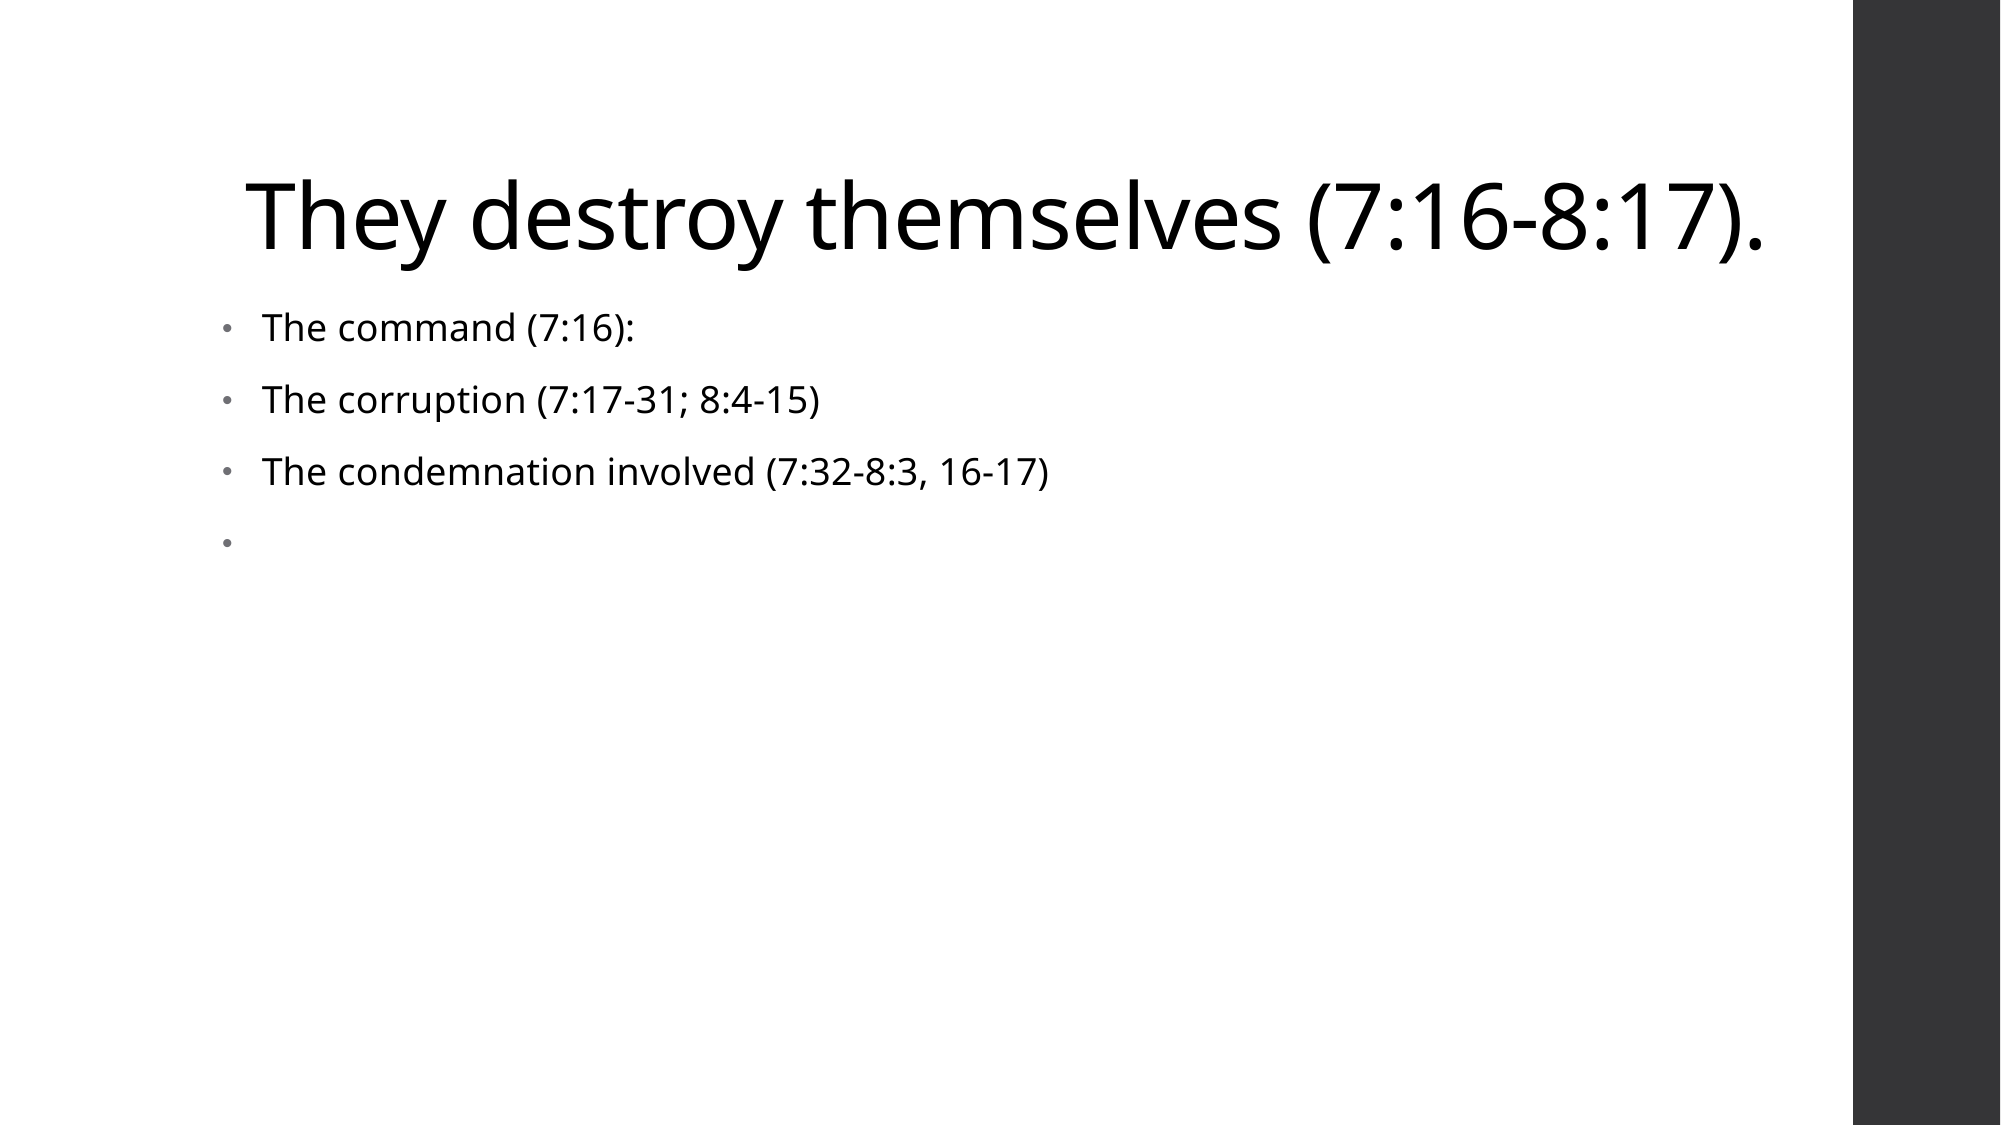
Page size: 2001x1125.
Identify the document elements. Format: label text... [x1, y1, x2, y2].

title They destroy themselves (7:16-8:17). [206, 60, 1797, 278]
list The command (7:16): The corruption (7:17-31; 8:4-15) The condemnation involved (7:32-8:3, 16-17) [206, 299, 1617, 1014]
